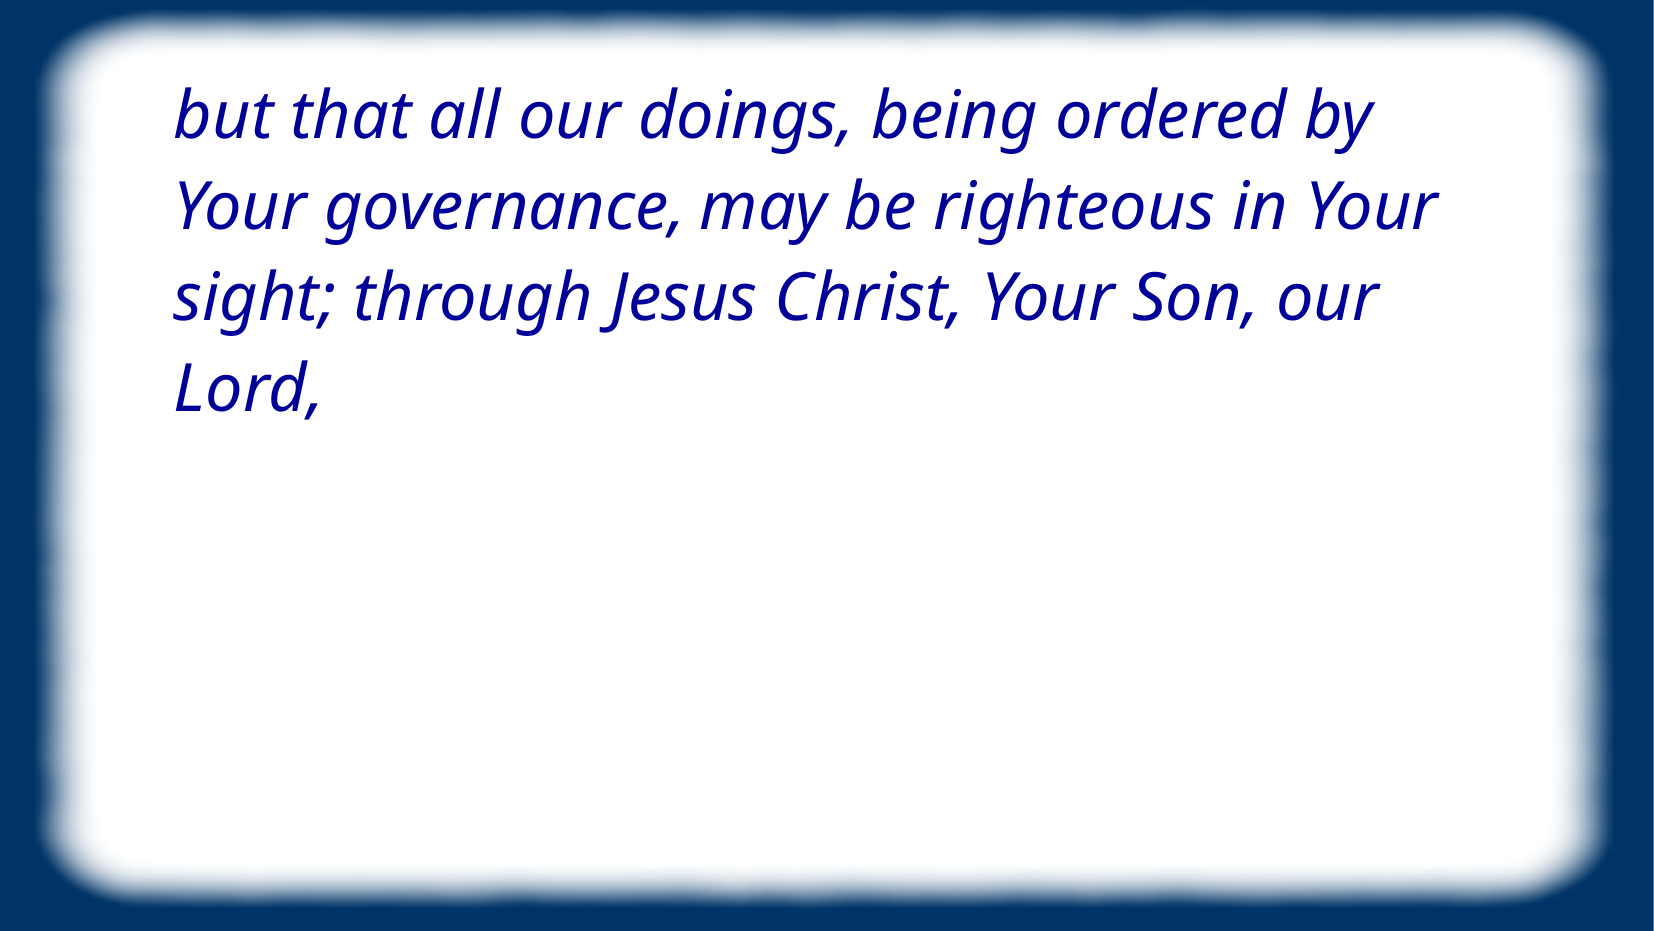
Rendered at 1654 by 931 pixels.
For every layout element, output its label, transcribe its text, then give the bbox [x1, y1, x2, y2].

picture [0, 0, 1654, 931]
text_box but that all our doings, being ordered by Your governance, may be righteous in Your sight; through Jesus Christ, Your Son, our Lord, [90, 60, 1546, 430]
